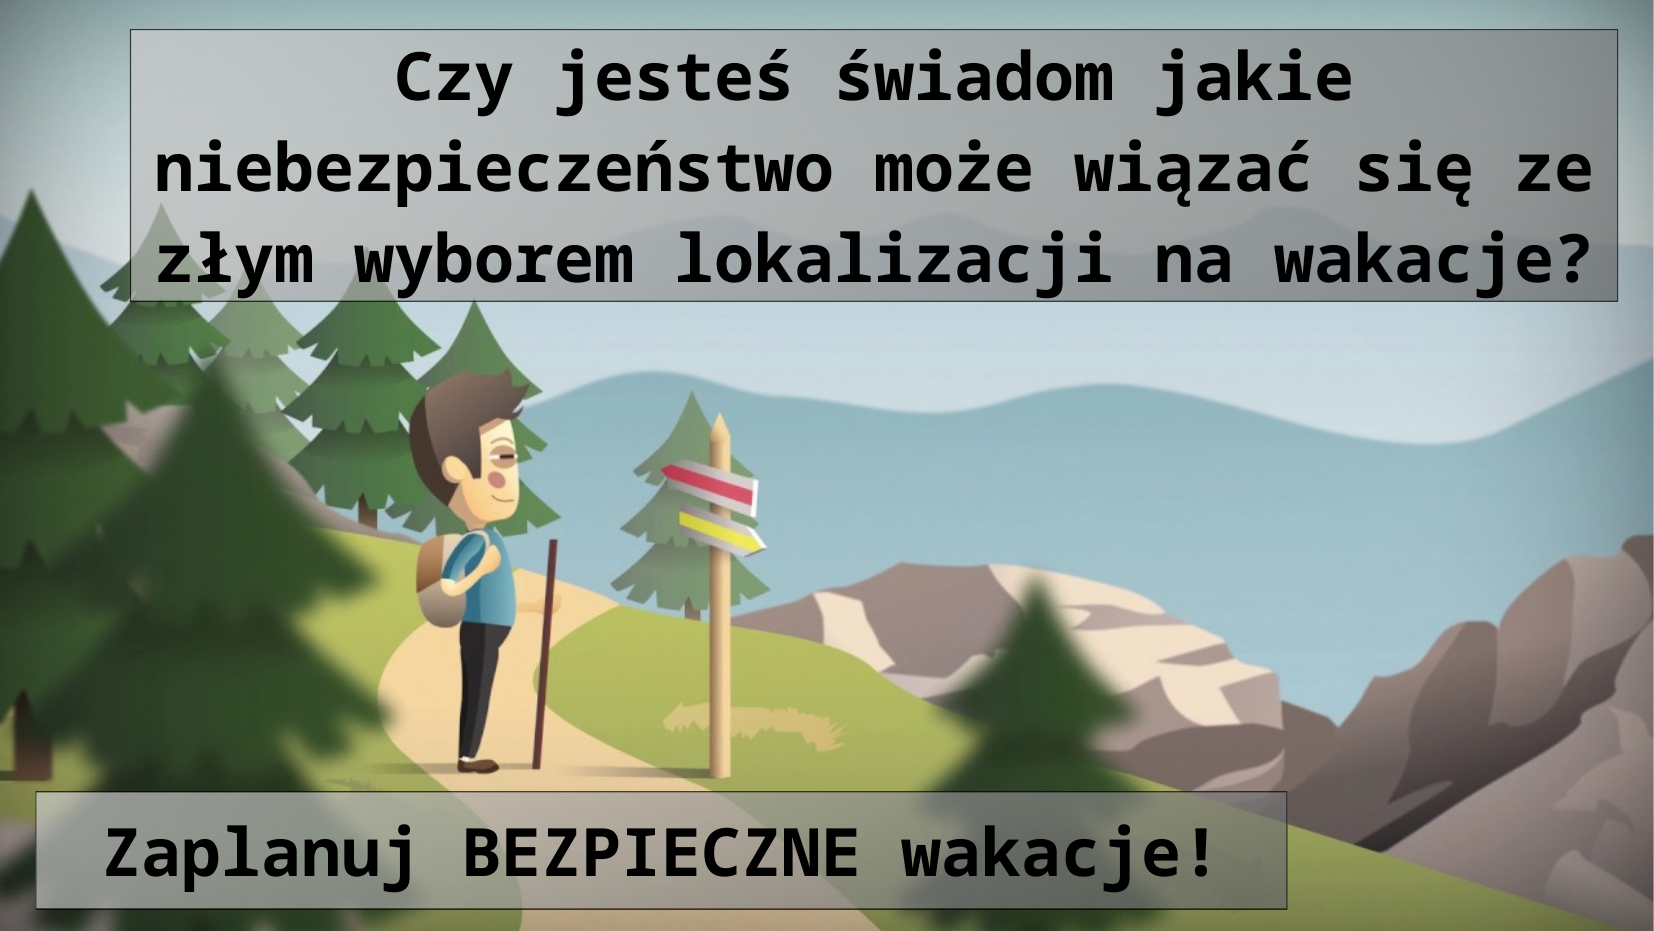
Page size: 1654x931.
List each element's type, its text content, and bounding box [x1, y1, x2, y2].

picture [0, 0, 1654, 931]
text_box Zaplanuj BEZPIECZNE wakacje! [35, 791, 1288, 910]
subtitle Czy jesteś świadom jakie niebezpieczeństwo może wiązać się ze złym wyborem lokalizacji na wakacje? [129, 35, 1619, 296]
